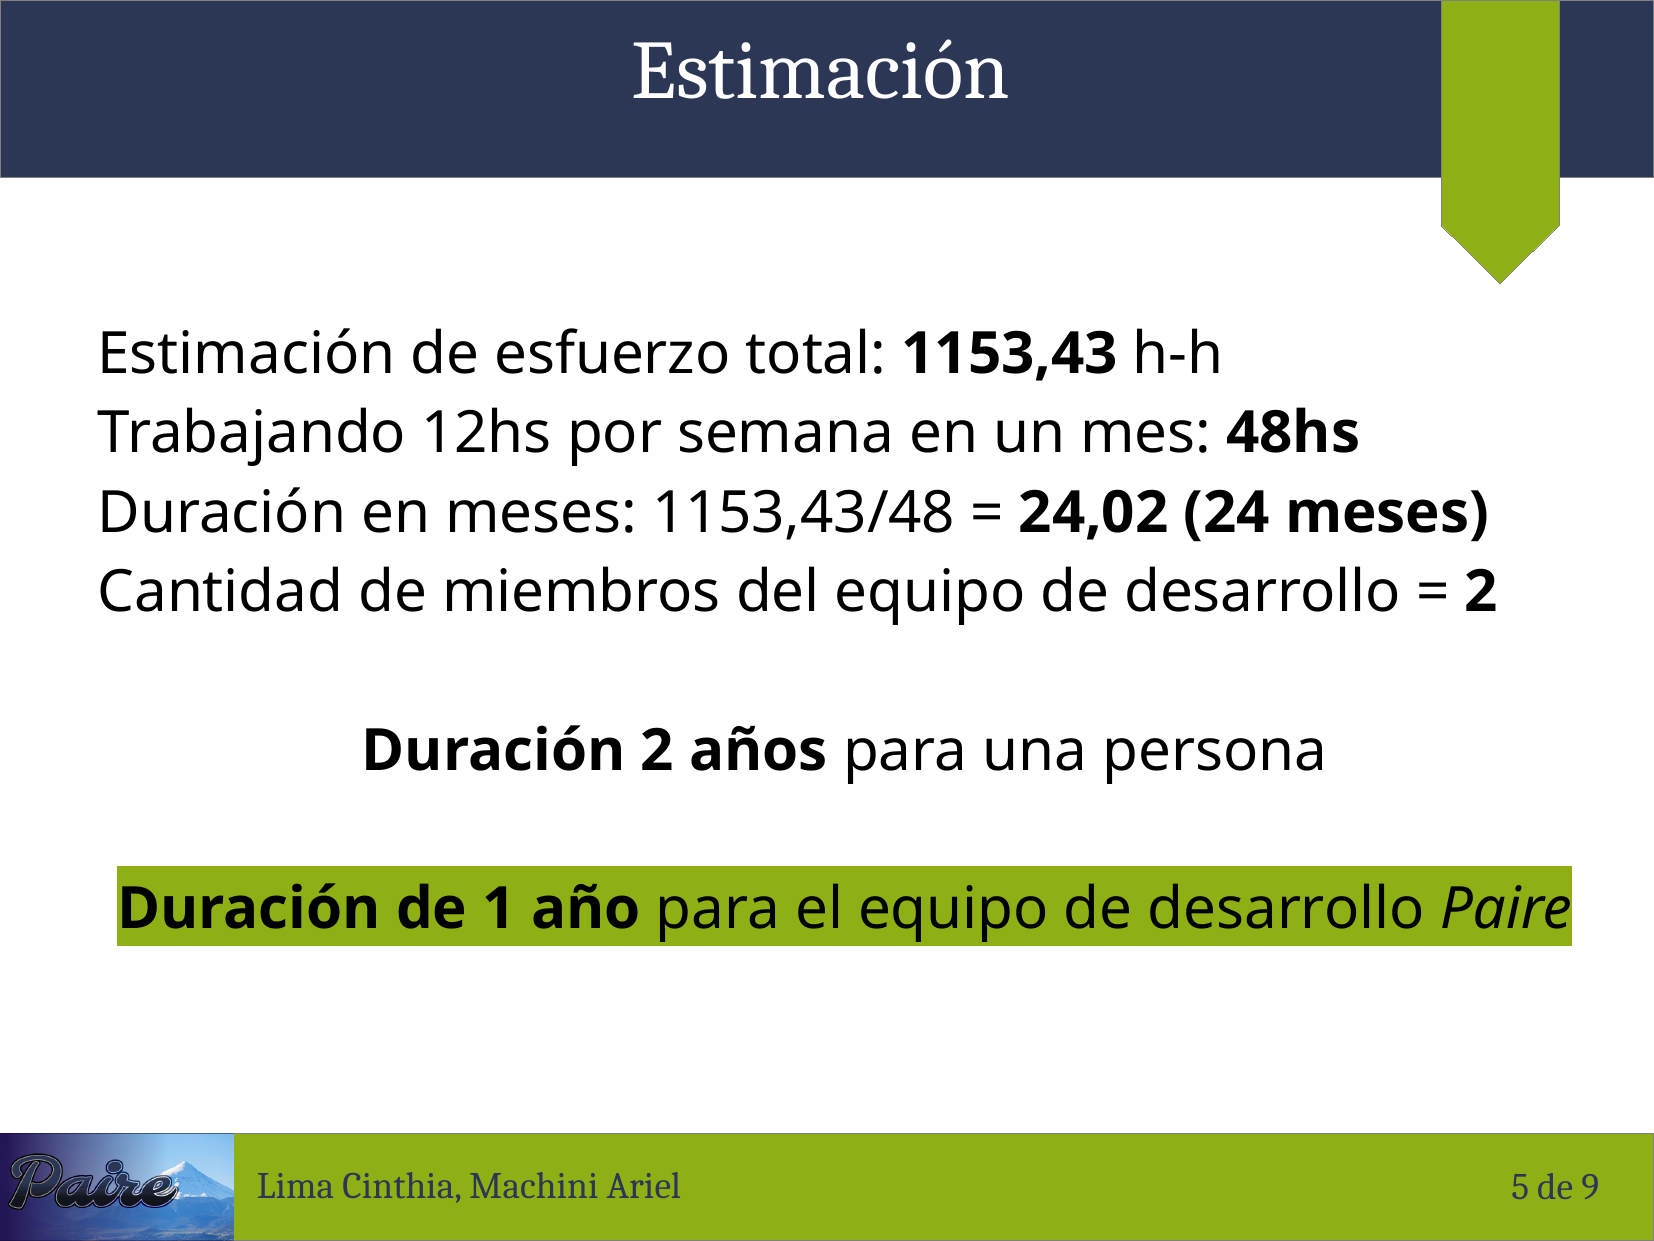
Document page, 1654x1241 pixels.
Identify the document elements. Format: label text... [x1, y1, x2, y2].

text_box <number> de 9 [1488, 1158, 1654, 1241]
text_box [234, 1133, 1654, 1241]
picture [0, 1133, 234, 1241]
text_box Estimación [342, 15, 1300, 130]
text_box Estimación de esfuerzo total: 1153,43 h-h Trabajando 12hs por semana en un mes: 48hs Duración en meses: 1153,43/48 = 24,02 (24 meses) Cantidad de miembros del equipo de desarrollo = 2 Duración 2 años para una persona Duración de 1 año para el equipo de desarrollo Paire [82, 304, 1607, 957]
text_box Lima Cinthia, Machini Ariel [242, 1157, 715, 1217]
text_box [0, 0, 1654, 284]
